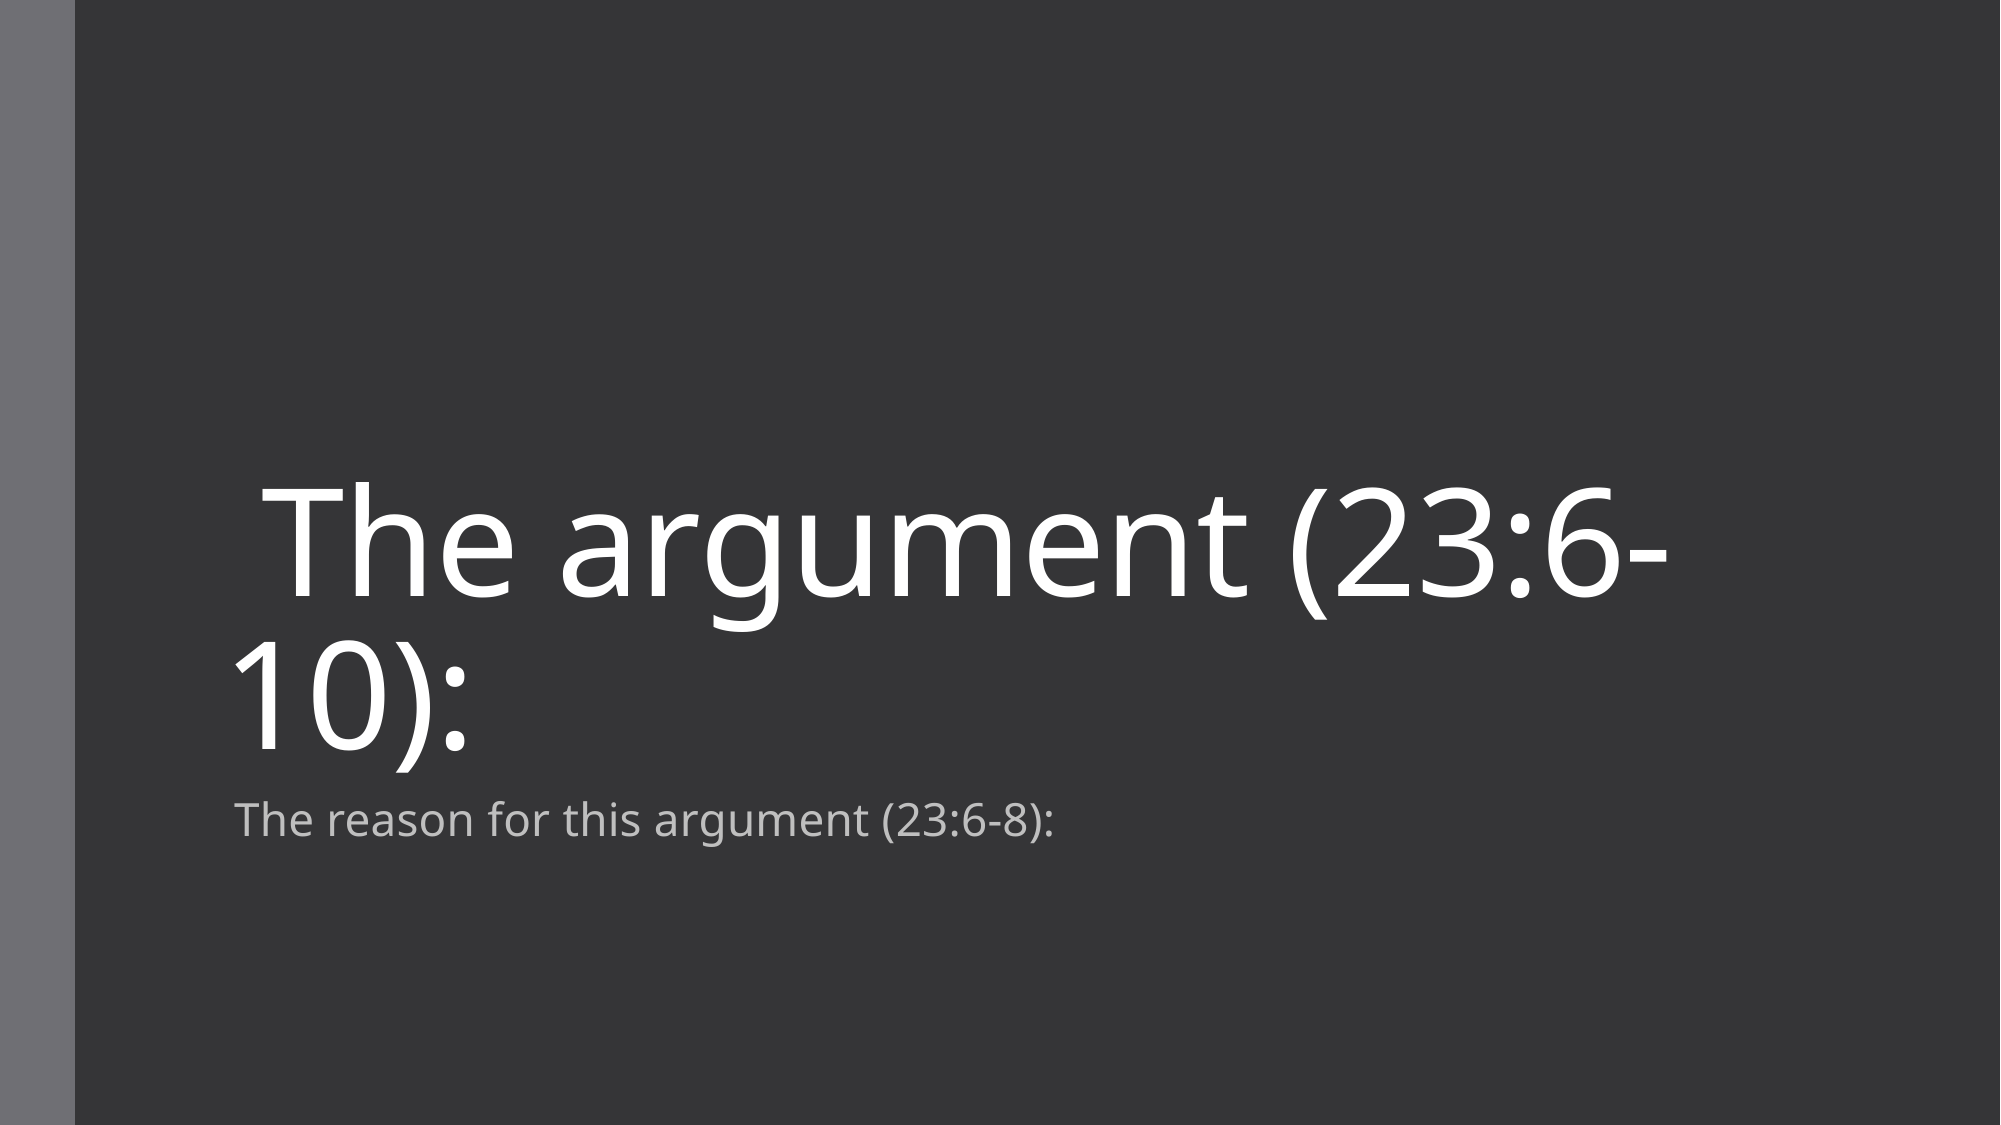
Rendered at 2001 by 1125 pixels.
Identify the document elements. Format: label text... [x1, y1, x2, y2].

title The argument (23:6-10): [206, 124, 1752, 787]
subtitle The reason for this argument (23:6-8): [206, 787, 1752, 1066]
